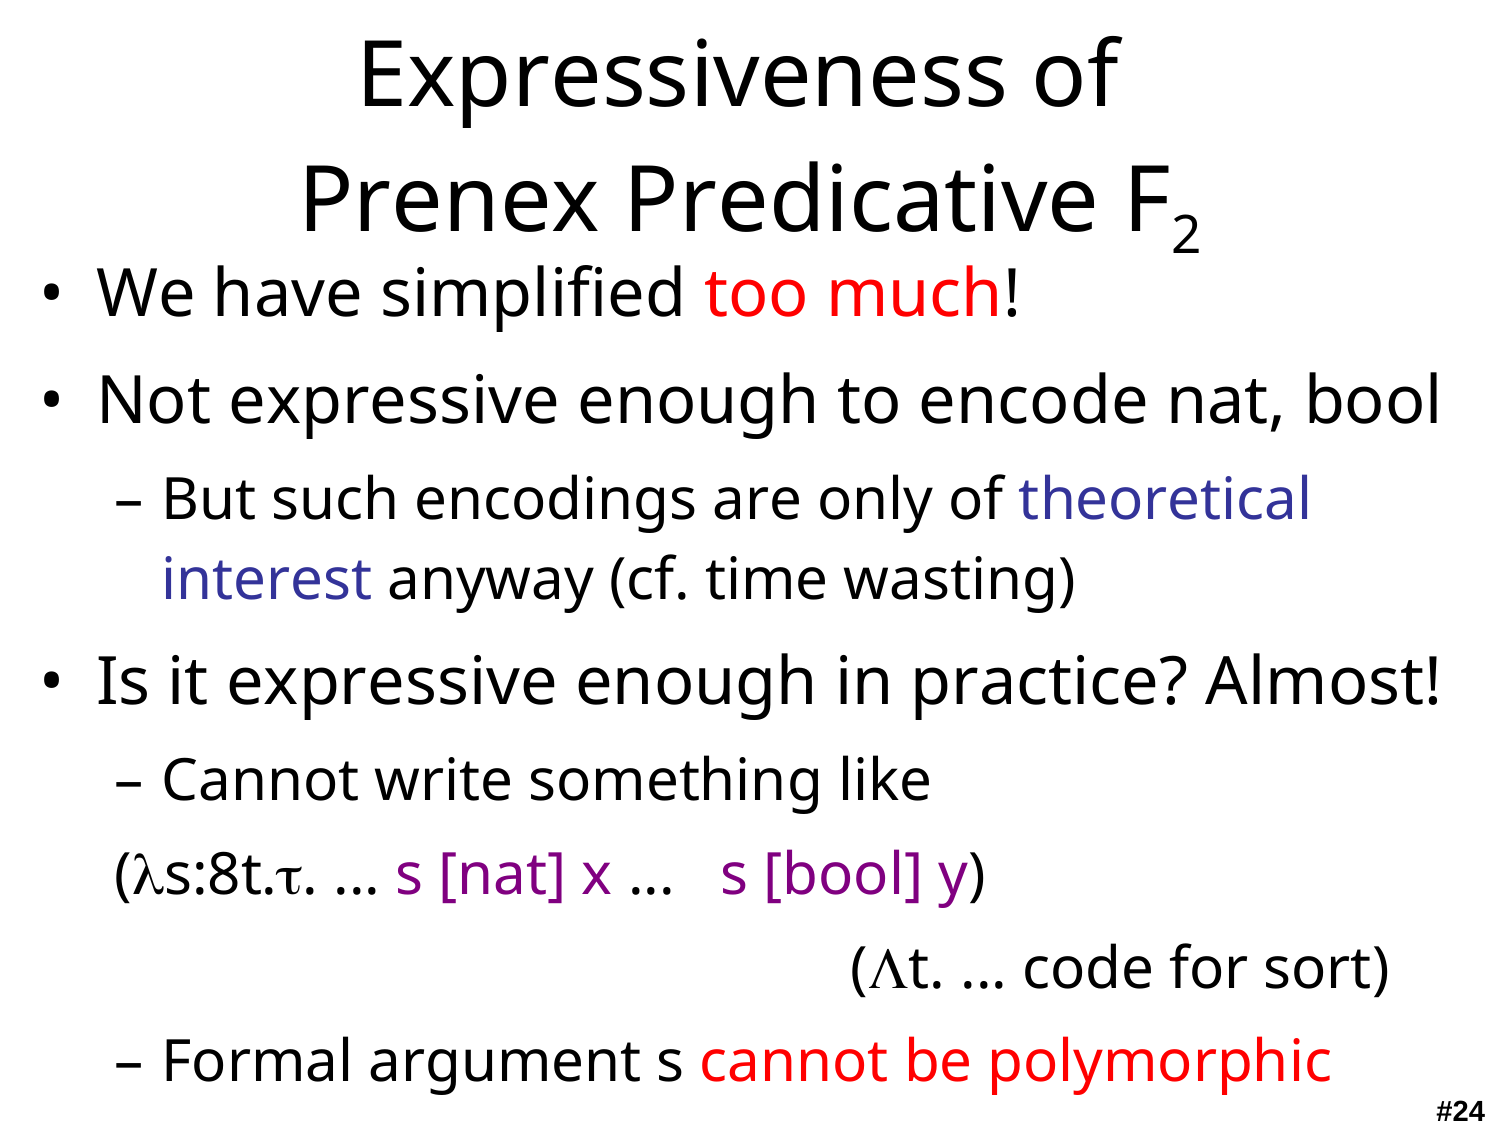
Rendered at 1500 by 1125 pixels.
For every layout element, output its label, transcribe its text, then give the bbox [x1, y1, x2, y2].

list We have simplified too much! Not expressive enough to encode nat, bool But such encodings are only of theoretical interest anyway (cf. time wasting) Is it expressive enough in practice? Almost! Cannot write something like (s:8t.. ... s [nat] x ... s [bool] y) (t. ... code for sort) Formal argument s cannot be polymorphic [24, 237, 1476, 1091]
title Expressiveness of Prenex Predicative F2 [24, 17, 1476, 237]
